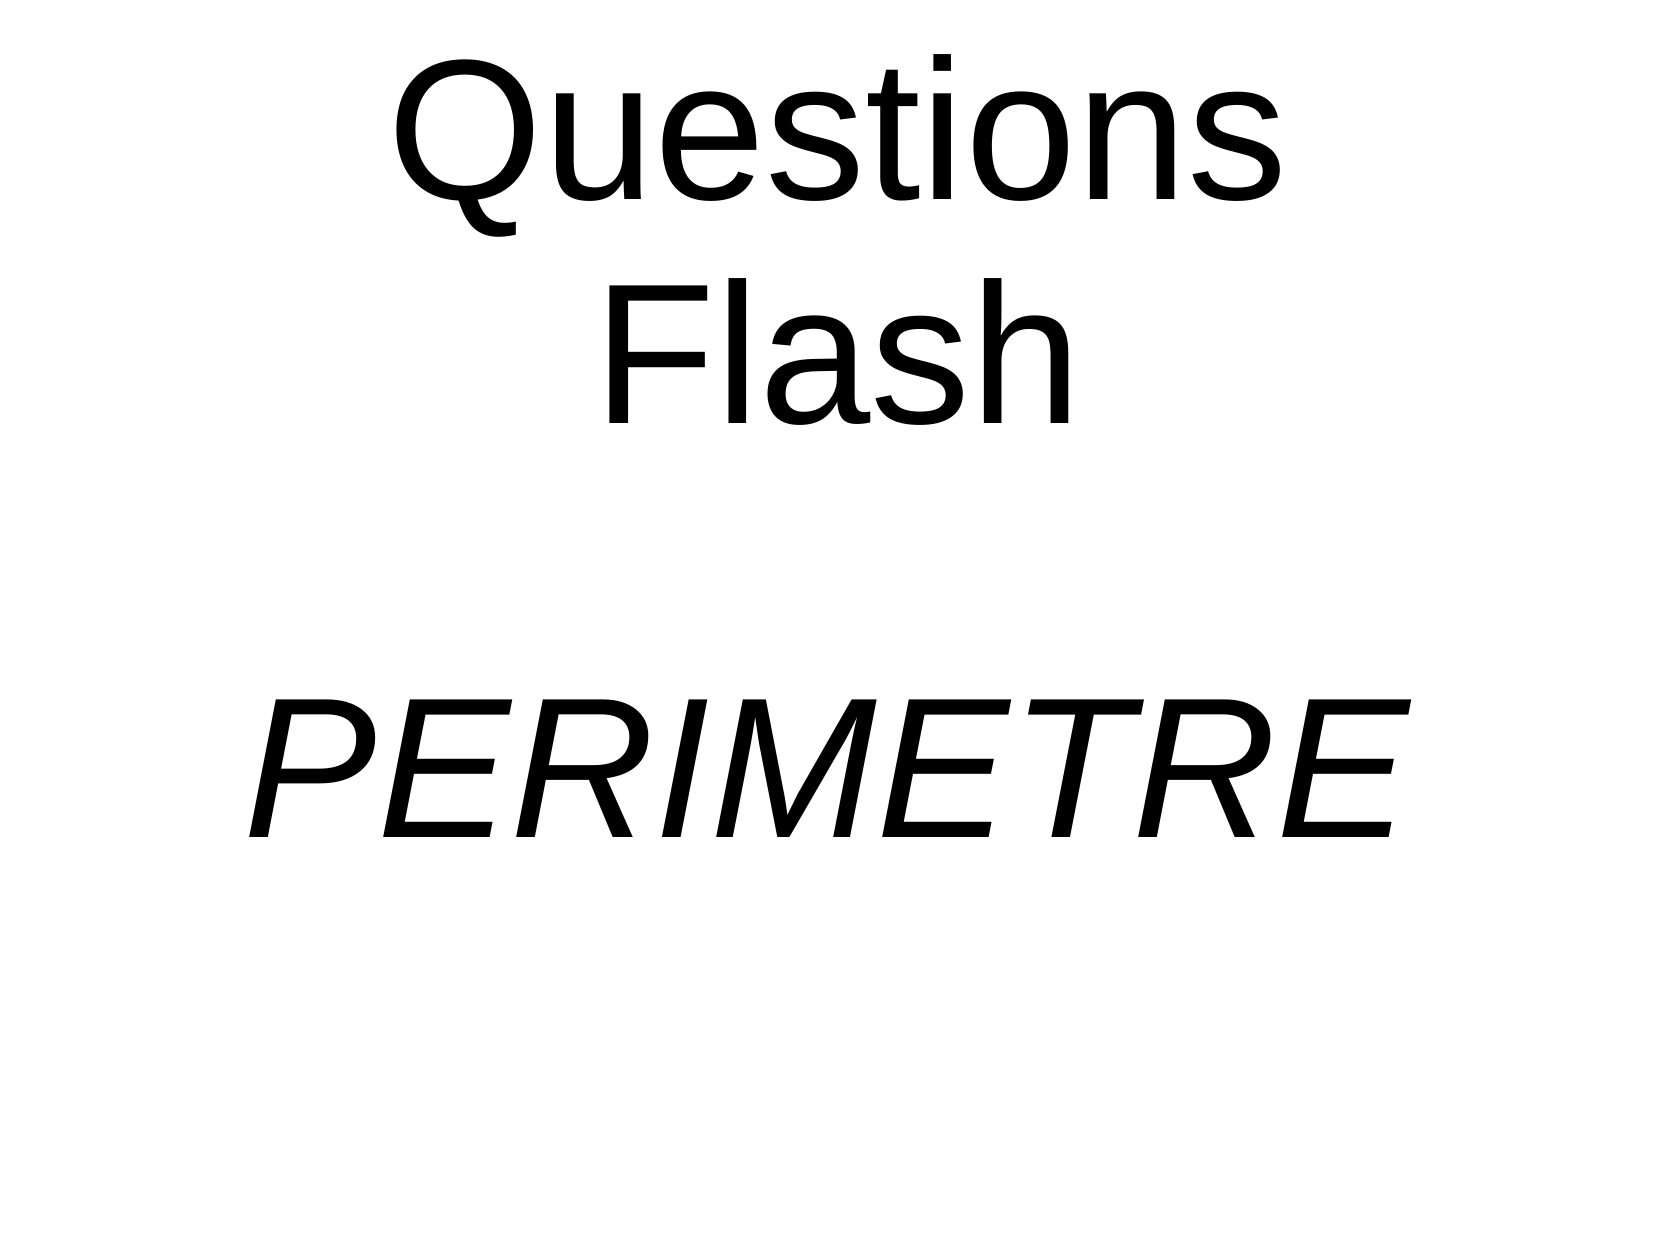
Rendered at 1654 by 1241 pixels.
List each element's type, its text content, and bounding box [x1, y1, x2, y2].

title PERIMETRE [0, 531, 1654, 1004]
title Questions Flash [10, 5, 1654, 479]
